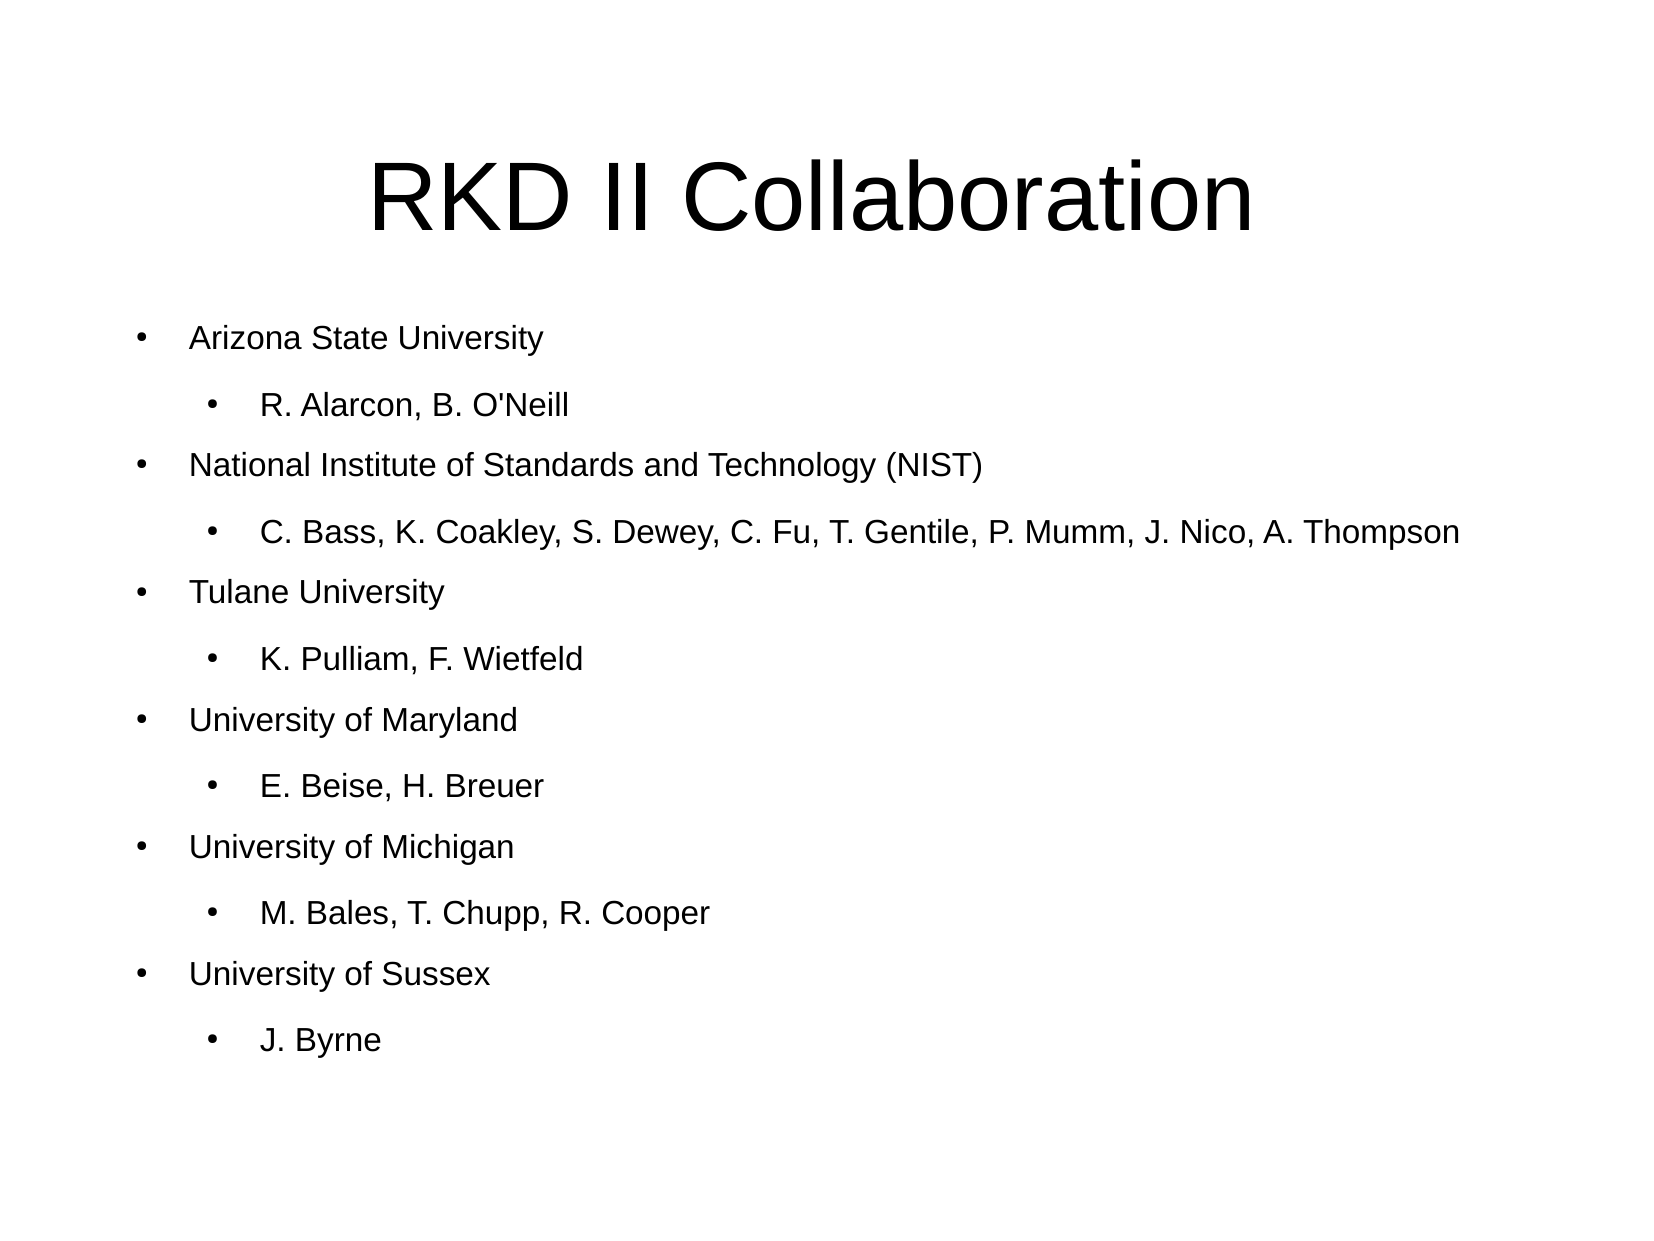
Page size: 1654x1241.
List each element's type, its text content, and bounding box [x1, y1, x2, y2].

list Arizona State University R. Alarcon, B. O'Neill National Institute of Standards and Technology (NIST) C. Bass, K. Coakley, S. Dewey, C. Fu, T. Gentile, P. Mumm, J. Nico, A. Thompson Tulane University K. Pulliam, F. Wietfeld University of Maryland E. Beise, H. Breuer University of Michigan M. Bales, T. Chupp, R. Cooper University of Sussex J. Byrne [118, 319, 1571, 1062]
title RKD II Collaboration [118, 112, 1506, 281]
